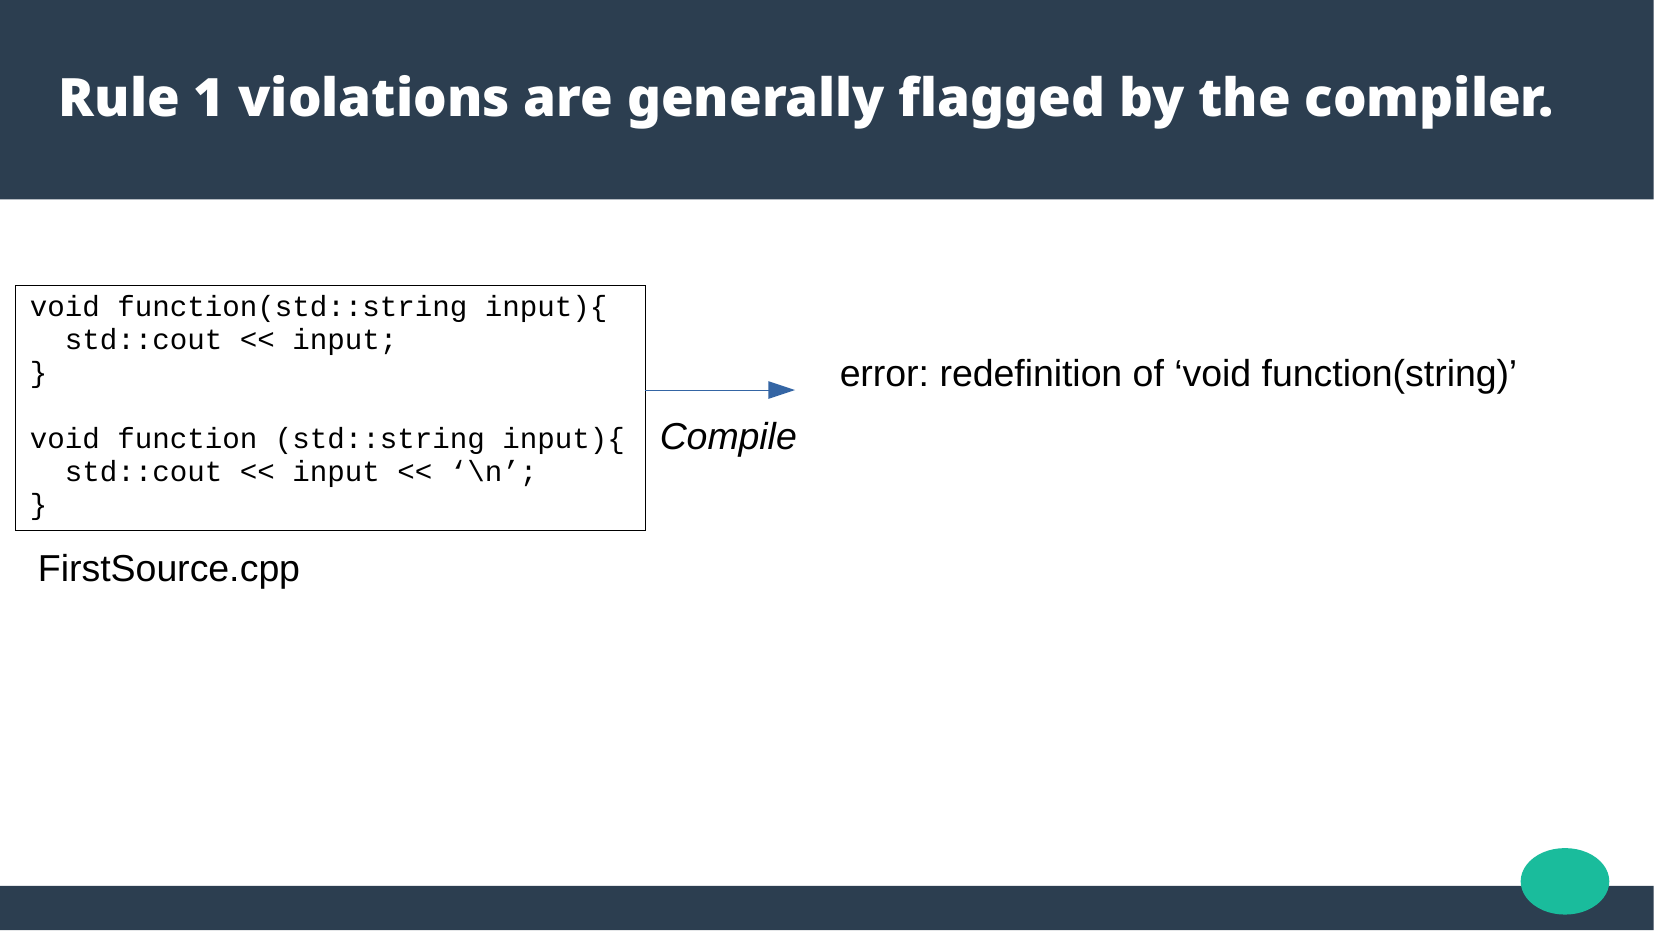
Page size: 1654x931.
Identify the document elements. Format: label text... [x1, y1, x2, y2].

text_box void function(std::string input){ std::cout << input; } void function (std::string input){ std::cout << input << ‘\n’; } [15, 285, 646, 531]
title Rule 1 violations are generally flagged by the compiler. [59, 37, 1595, 156]
text_box error: redefinition of ‘void function(string)’ [825, 345, 1591, 528]
text_box FirstSource.cpp [23, 540, 316, 597]
text_box Compile [645, 408, 812, 466]
